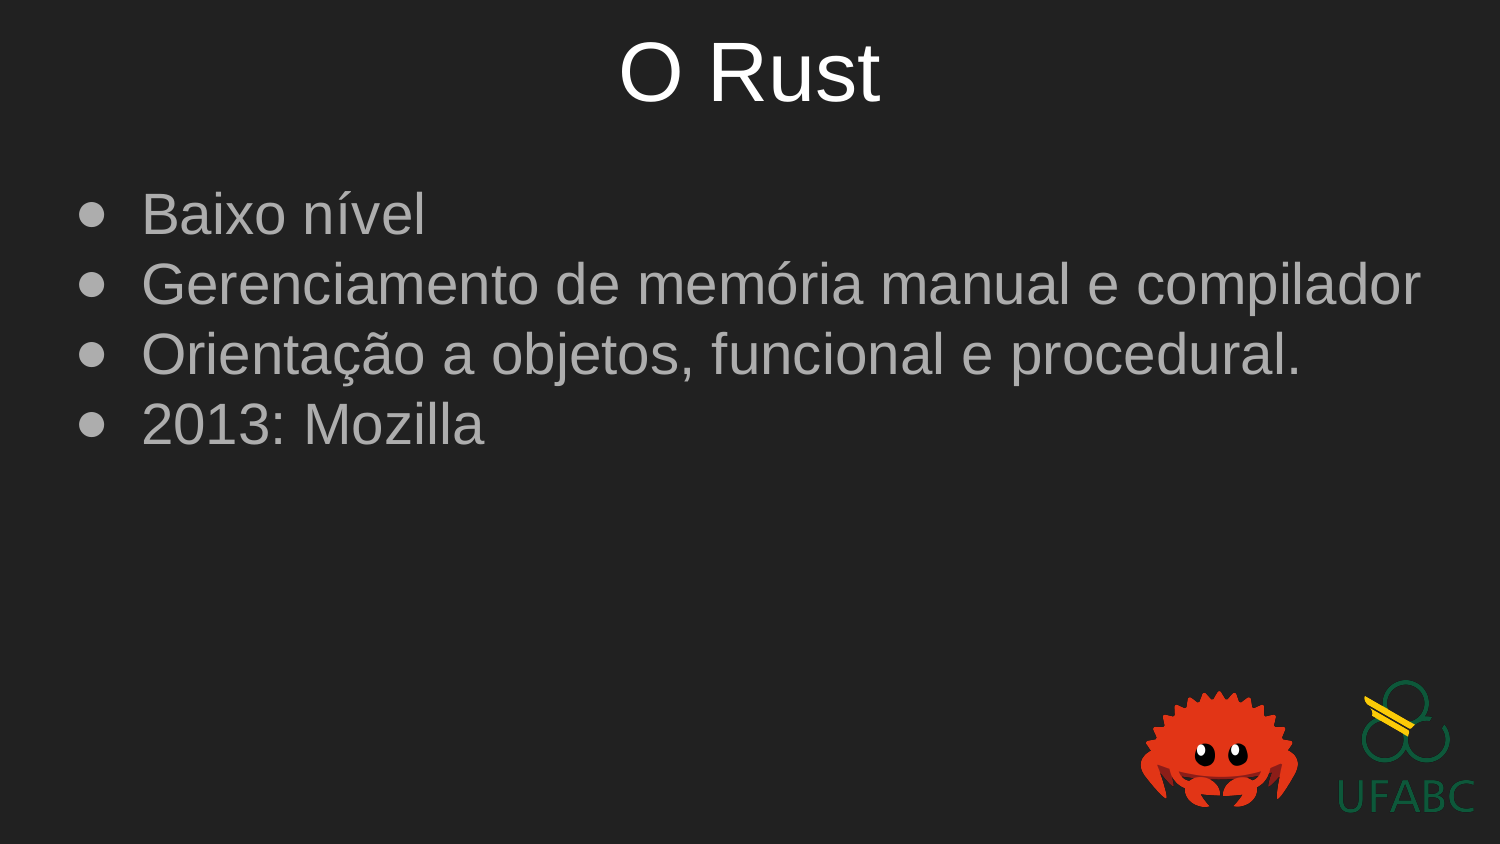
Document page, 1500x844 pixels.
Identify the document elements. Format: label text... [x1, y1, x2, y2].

subtitle Baixo nível Gerenciamento de memória manual e compilador Orientação a objetos, funcional e procedural. 2013: Mozilla [51, 160, 1449, 515]
picture [1335, 680, 1475, 823]
picture [1131, 685, 1309, 818]
title O Rust [576, 0, 924, 134]
